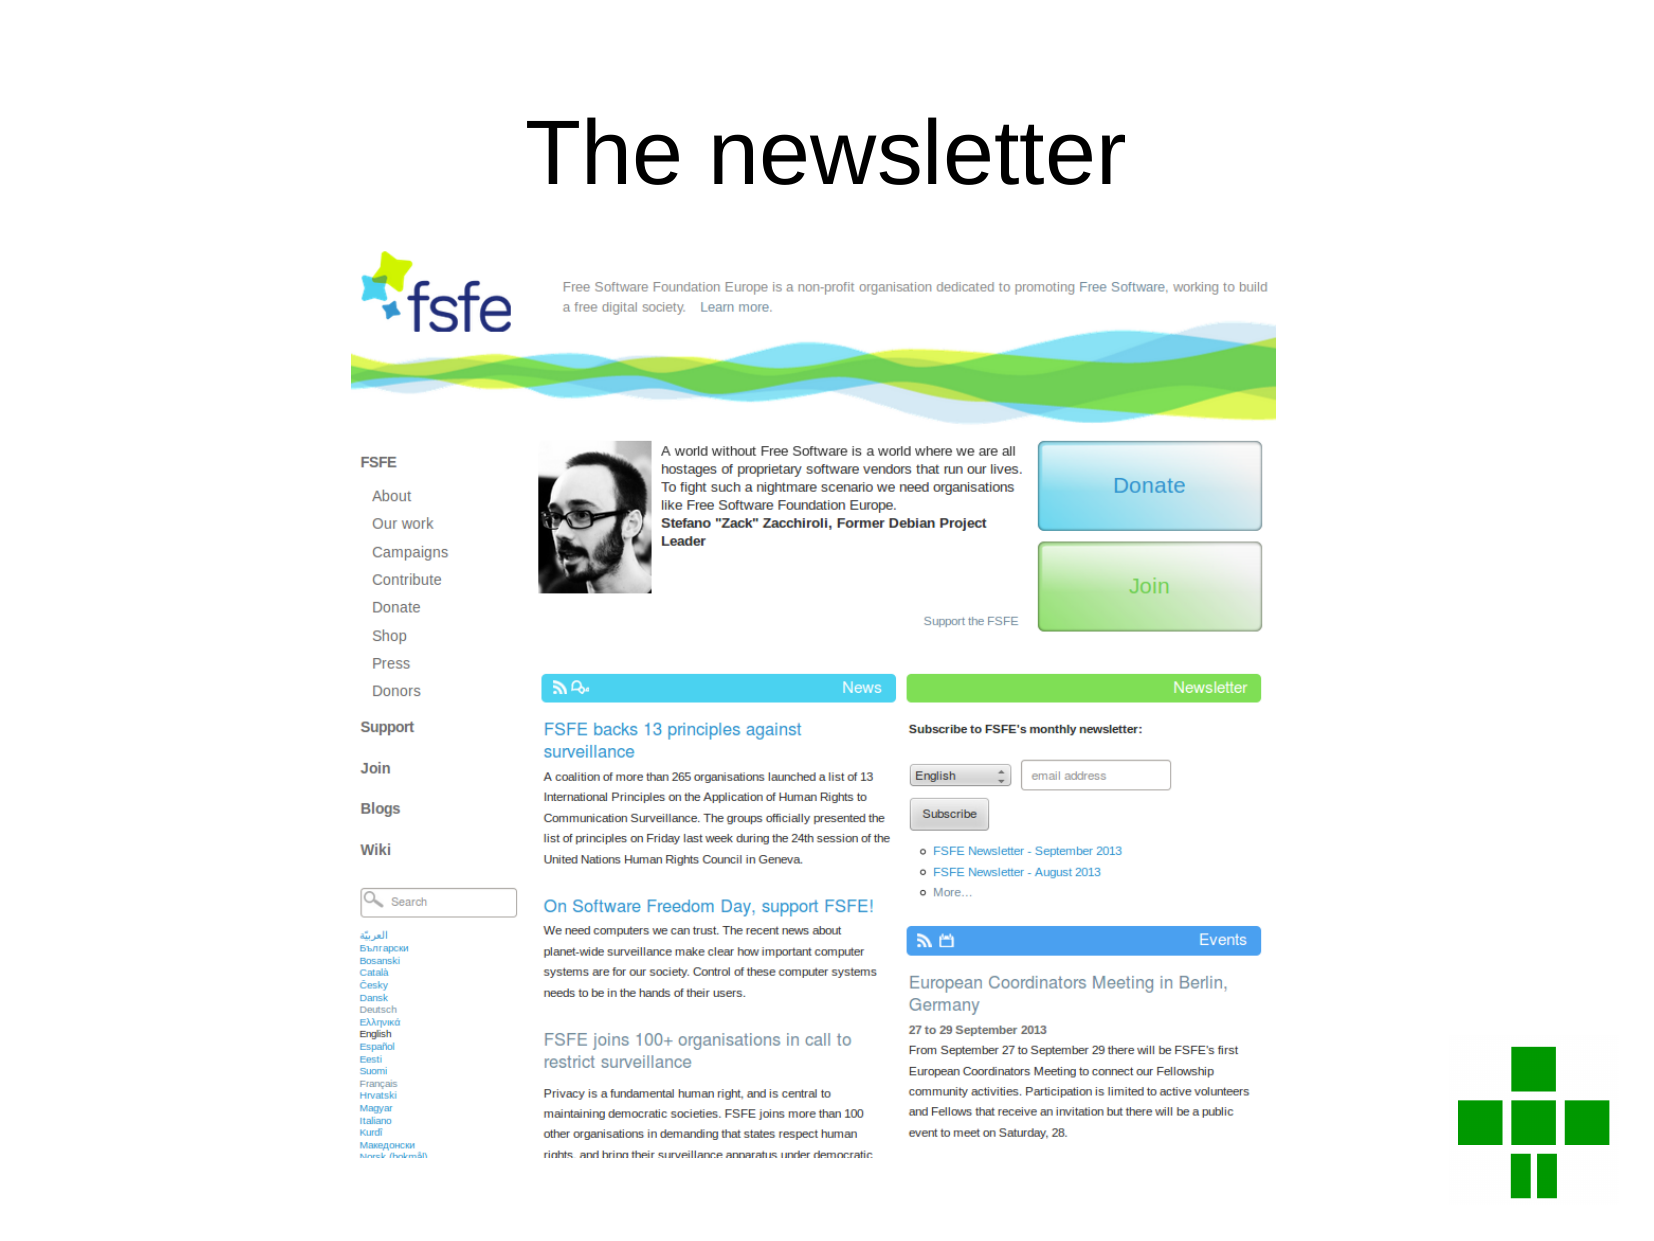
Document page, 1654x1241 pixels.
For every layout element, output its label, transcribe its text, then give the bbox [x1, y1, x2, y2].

picture [351, 246, 1276, 1158]
title The newsletter [82, 49, 1571, 257]
picture [1449, 1035, 1619, 1205]
